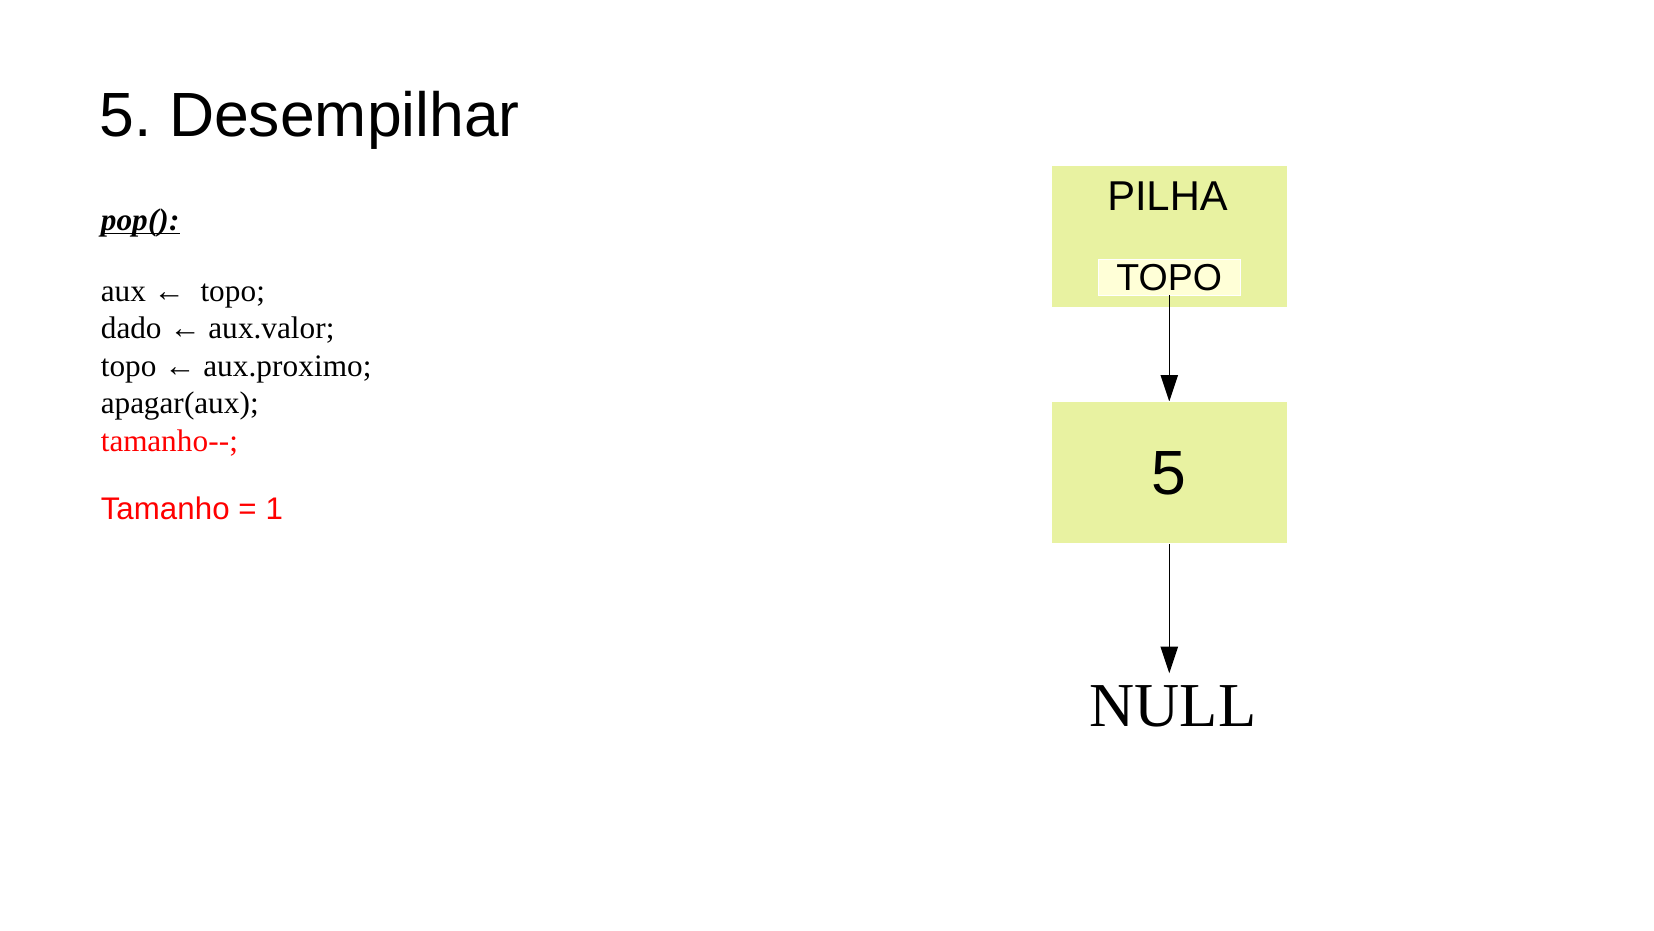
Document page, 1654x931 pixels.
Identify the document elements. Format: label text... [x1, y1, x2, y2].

title 5. Desempilhar [82, 37, 1571, 193]
text_box PILHA [1092, 165, 1247, 227]
text_box TOPO [1098, 259, 1241, 296]
text_box [1051, 165, 1288, 308]
text_box NULL [1074, 663, 1276, 745]
text_box 5 [1051, 401, 1288, 544]
text_box Tamanho = 1 [86, 503, 301, 569]
text_box pop(): aux ← topo; dado ← aux.valor; topo ← aux.proximo; apagar(aux); tamanho--; [85, 191, 508, 503]
